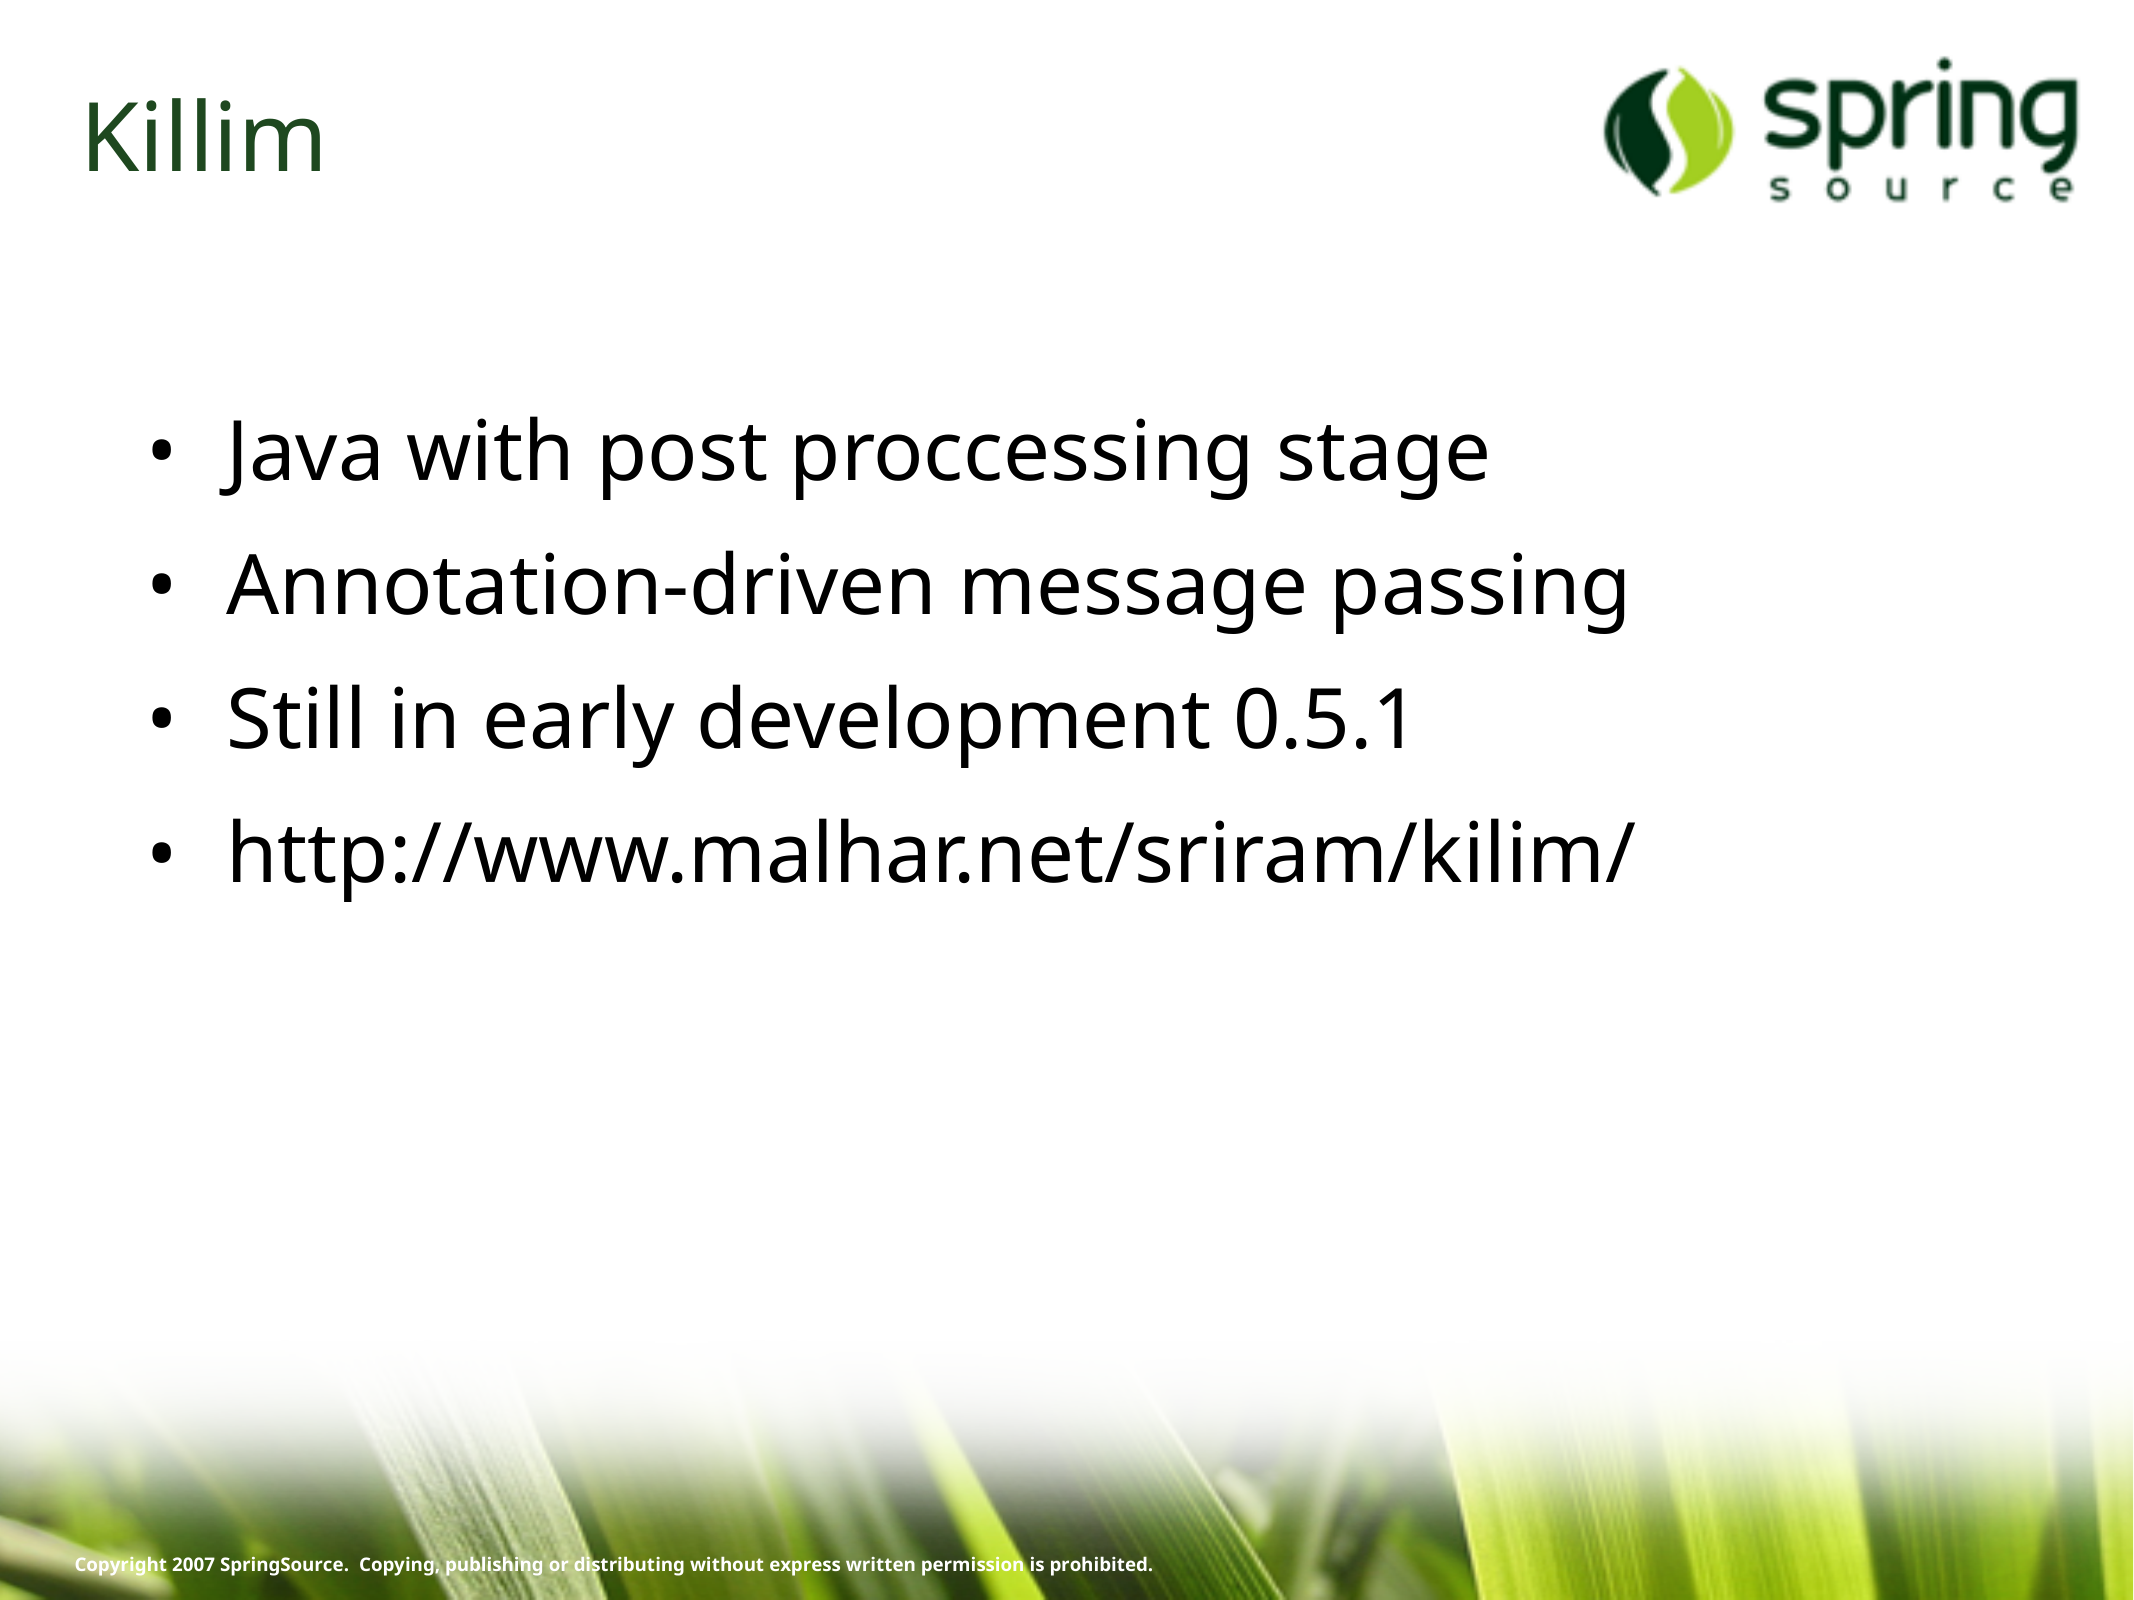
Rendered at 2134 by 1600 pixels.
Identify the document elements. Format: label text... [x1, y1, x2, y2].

picture [0, 1340, 2134, 1600]
list Java with post proccessing stage Annotation-driven message passing Still in early development 0.5.1 http://www.malhar.net/sriram/kilim/ [146, 391, 1982, 1319]
title Killim [80, 16, 1548, 253]
picture [1555, 46, 2134, 224]
